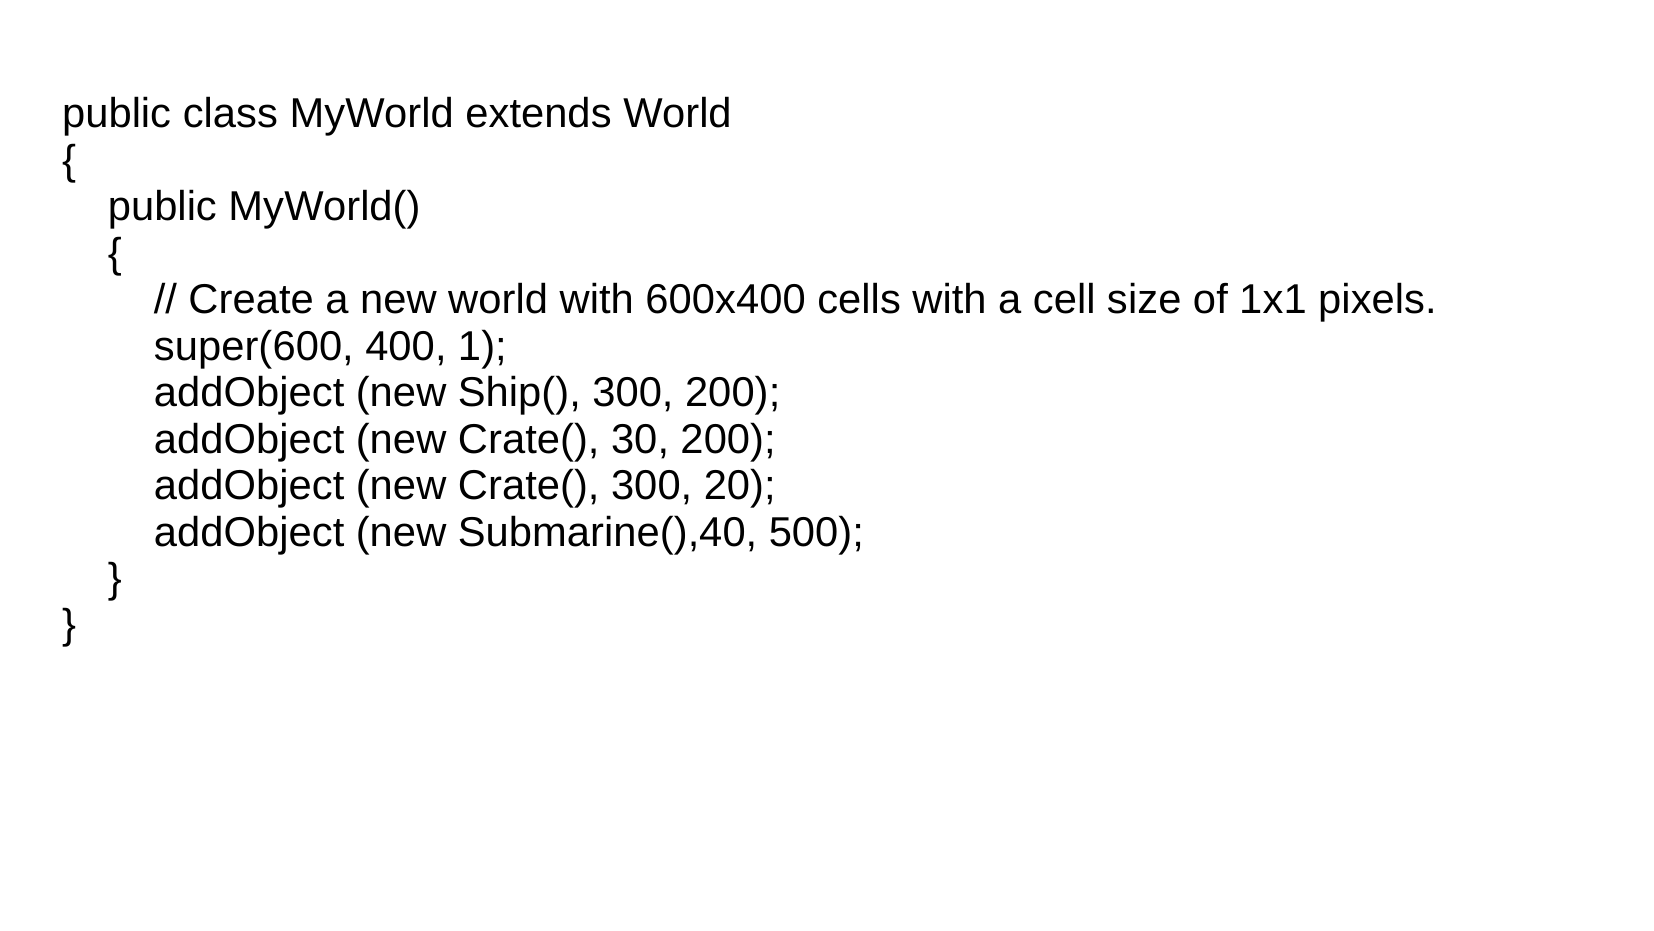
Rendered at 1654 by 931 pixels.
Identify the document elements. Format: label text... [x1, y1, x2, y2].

text_box public class MyWorld extends World { public MyWorld() { // Create a new world with 600x400 cells with a cell size of 1x1 pixels. super(600, 400, 1); addObject (new Ship(), 300, 200); addObject (new Crate(), 30, 200); addObject (new Crate(), 300, 20); addObject (new Submarine(),40, 500); } } [47, 82, 1458, 771]
